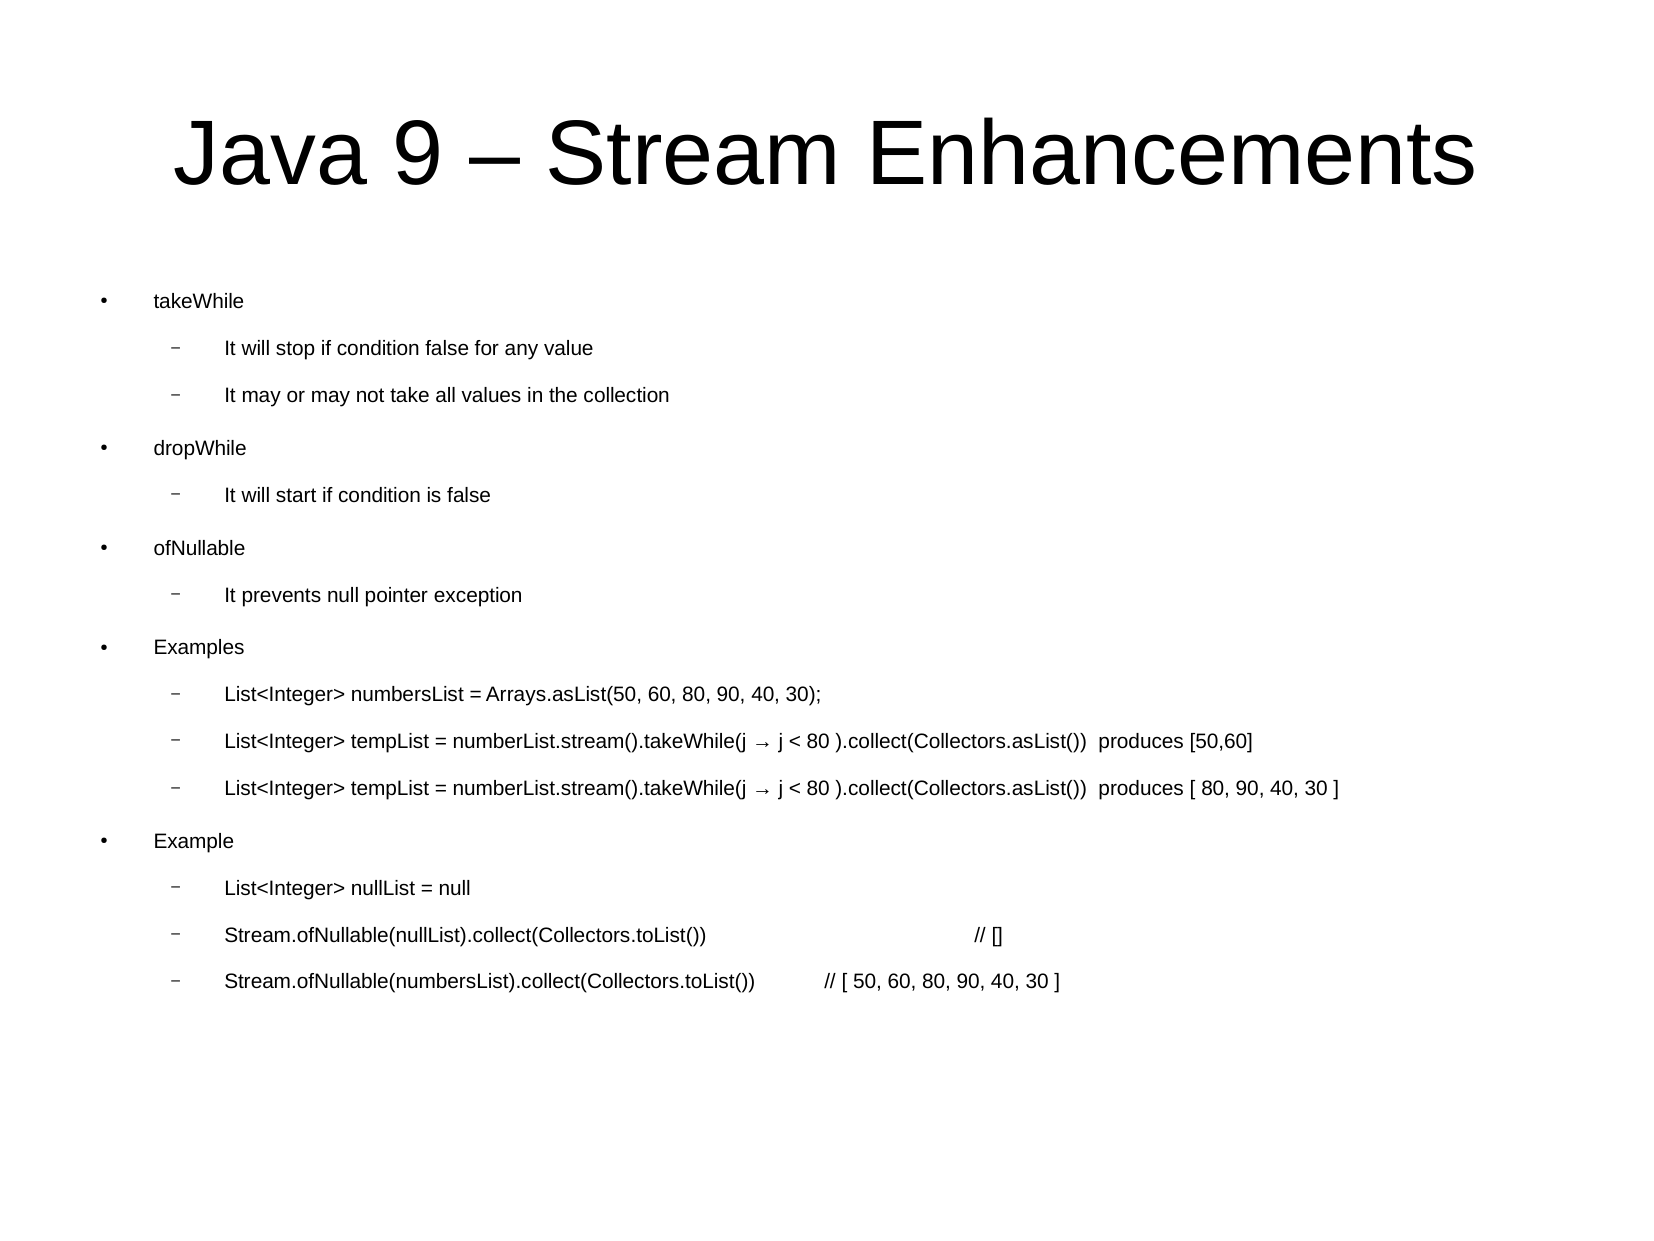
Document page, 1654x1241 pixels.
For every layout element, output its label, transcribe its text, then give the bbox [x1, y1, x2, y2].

title Java 9 – Stream Enhancements [82, 49, 1571, 257]
list takeWhile It will stop if condition false for any value It may or may not take all values in the collection dropWhile It will start if condition is false ofNullable It prevents null pointer exception Examples List<Integer> numbersList = Arrays.asList(50, 60, 80, 90, 40, 30); List<Integer> tempList = numberList.stream().takeWhile(j → j < 80 ).collect(Collectors.asList()) produces [50,60] List<Integer> tempList = numberList.stream().takeWhile(j → j < 80 ).collect(Collectors.asList()) produces [ 80, 90, 40, 30 ] Example List<Integer> nullList = null Stream.ofNullable(nullList).collect(Collectors.toList()) // [] Stream.ofNullable(numbersList).collect(Collectors.toList()) // [ 50, 60, 80, 90, 40, 30 ] [82, 290, 1516, 1141]
